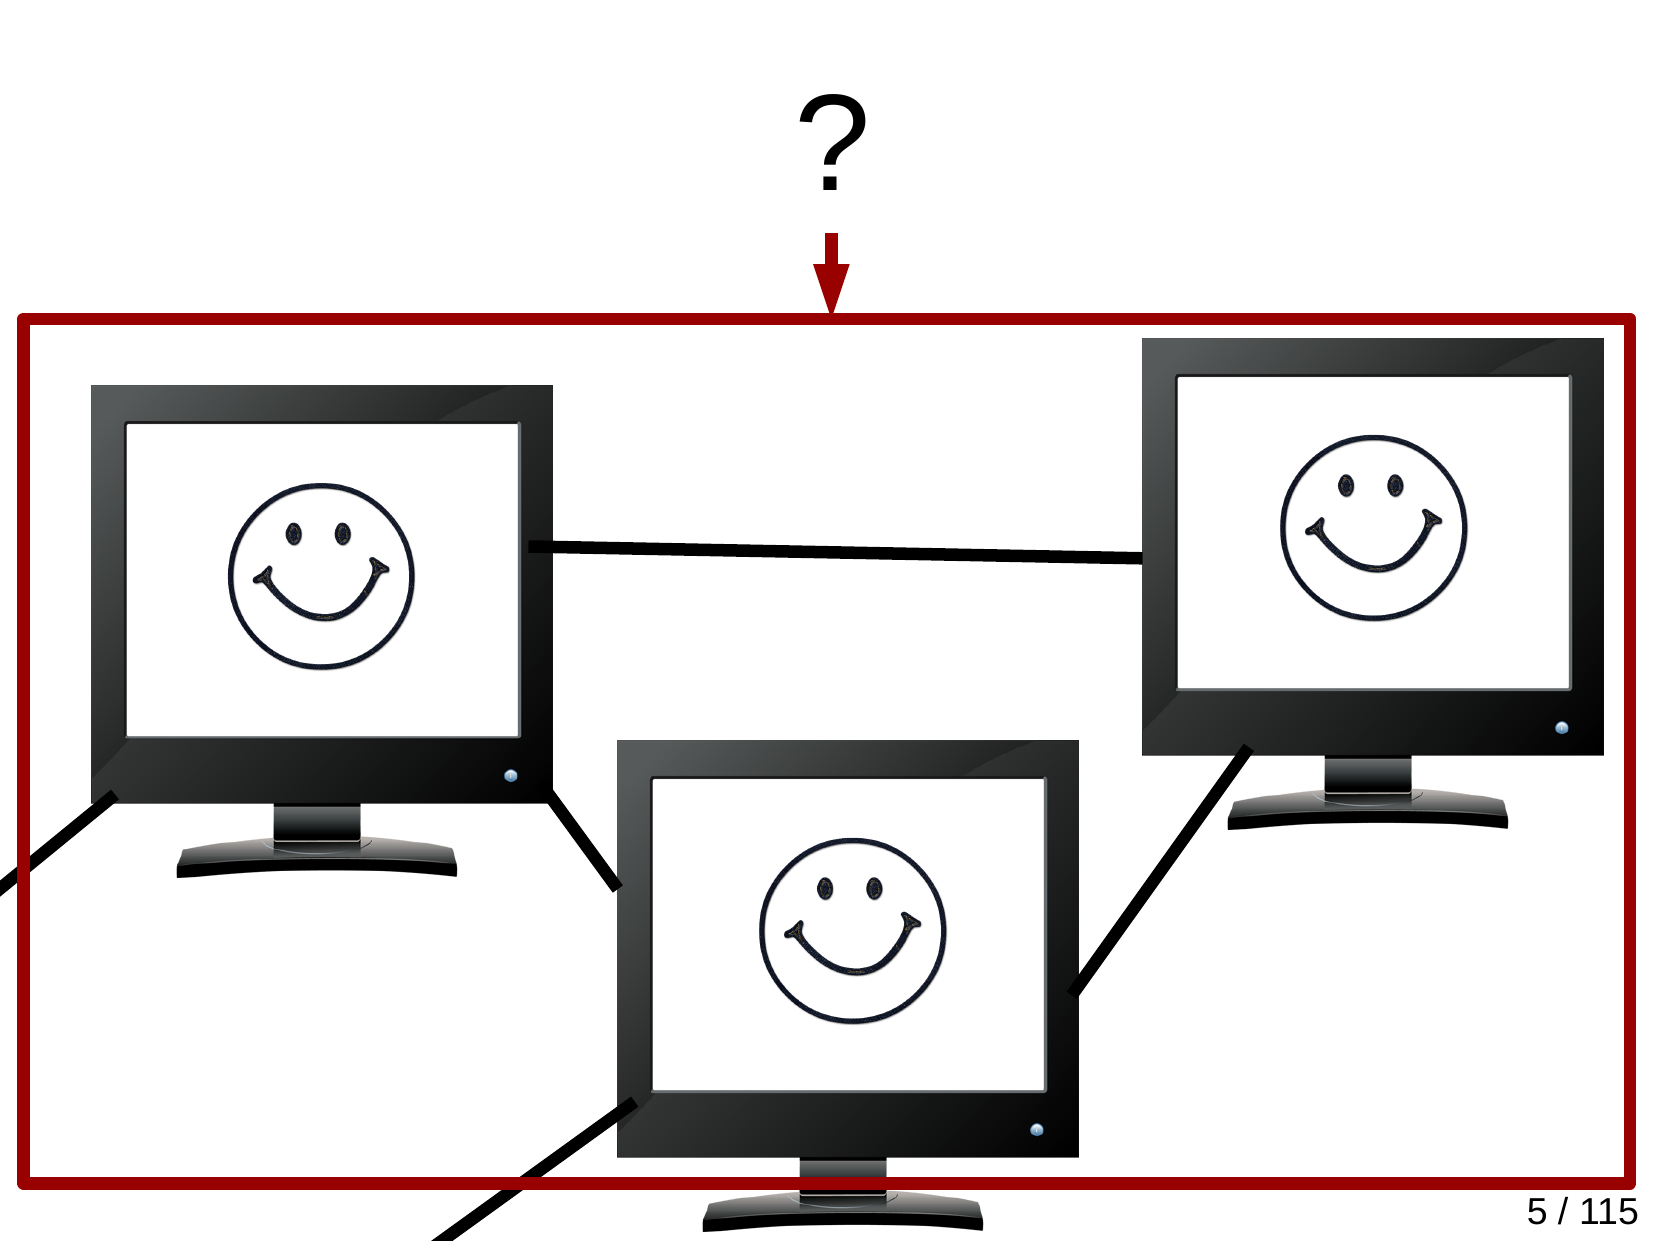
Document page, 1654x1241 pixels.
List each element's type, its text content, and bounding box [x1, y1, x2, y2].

picture [617, 740, 1079, 1177]
text_box <number> / 115 [1380, 1183, 1654, 1241]
text_box [1213, 381, 1521, 618]
picture [1142, 338, 1604, 830]
picture [617, 1190, 1079, 1232]
text_box [705, 782, 1013, 1019]
text_box ? [779, 59, 886, 228]
picture [91, 385, 553, 878]
text_box [162, 428, 470, 665]
